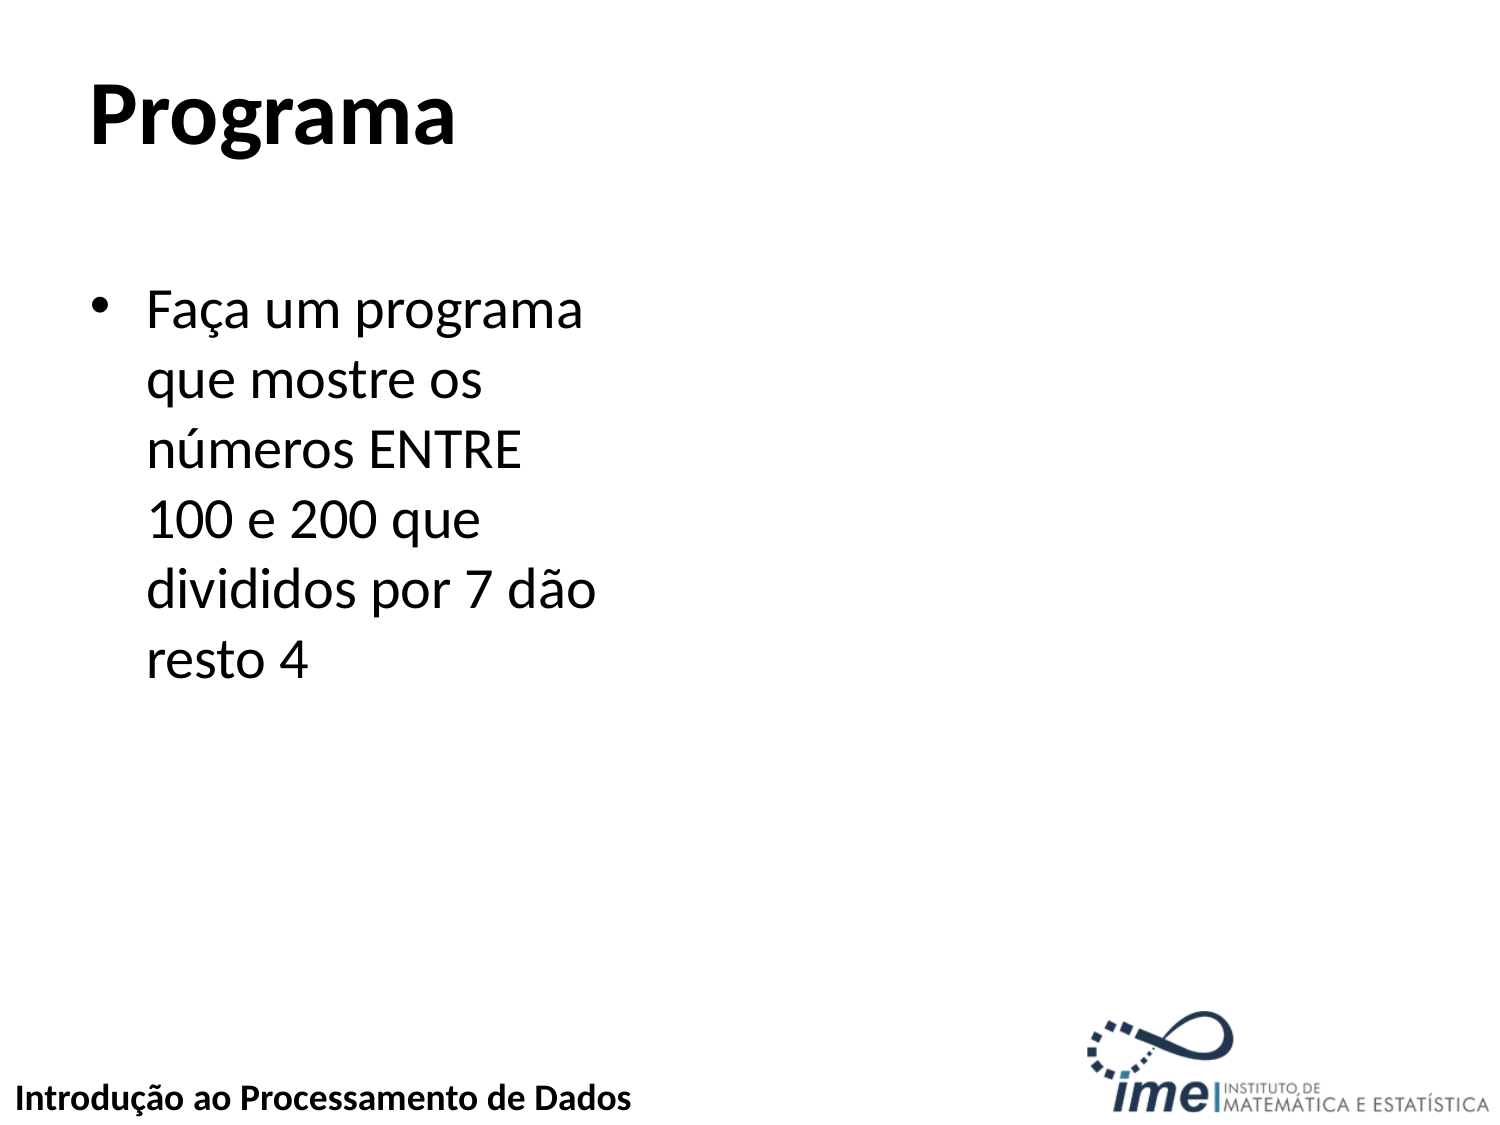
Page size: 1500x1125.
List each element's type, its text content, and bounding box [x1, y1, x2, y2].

picture [1086, 1011, 1495, 1115]
title Programa [75, 45, 1425, 233]
list Faça um programa que mostre os números ENTRE 100 e 200 que divididos por 7 dão resto 4 [75, 262, 621, 1005]
